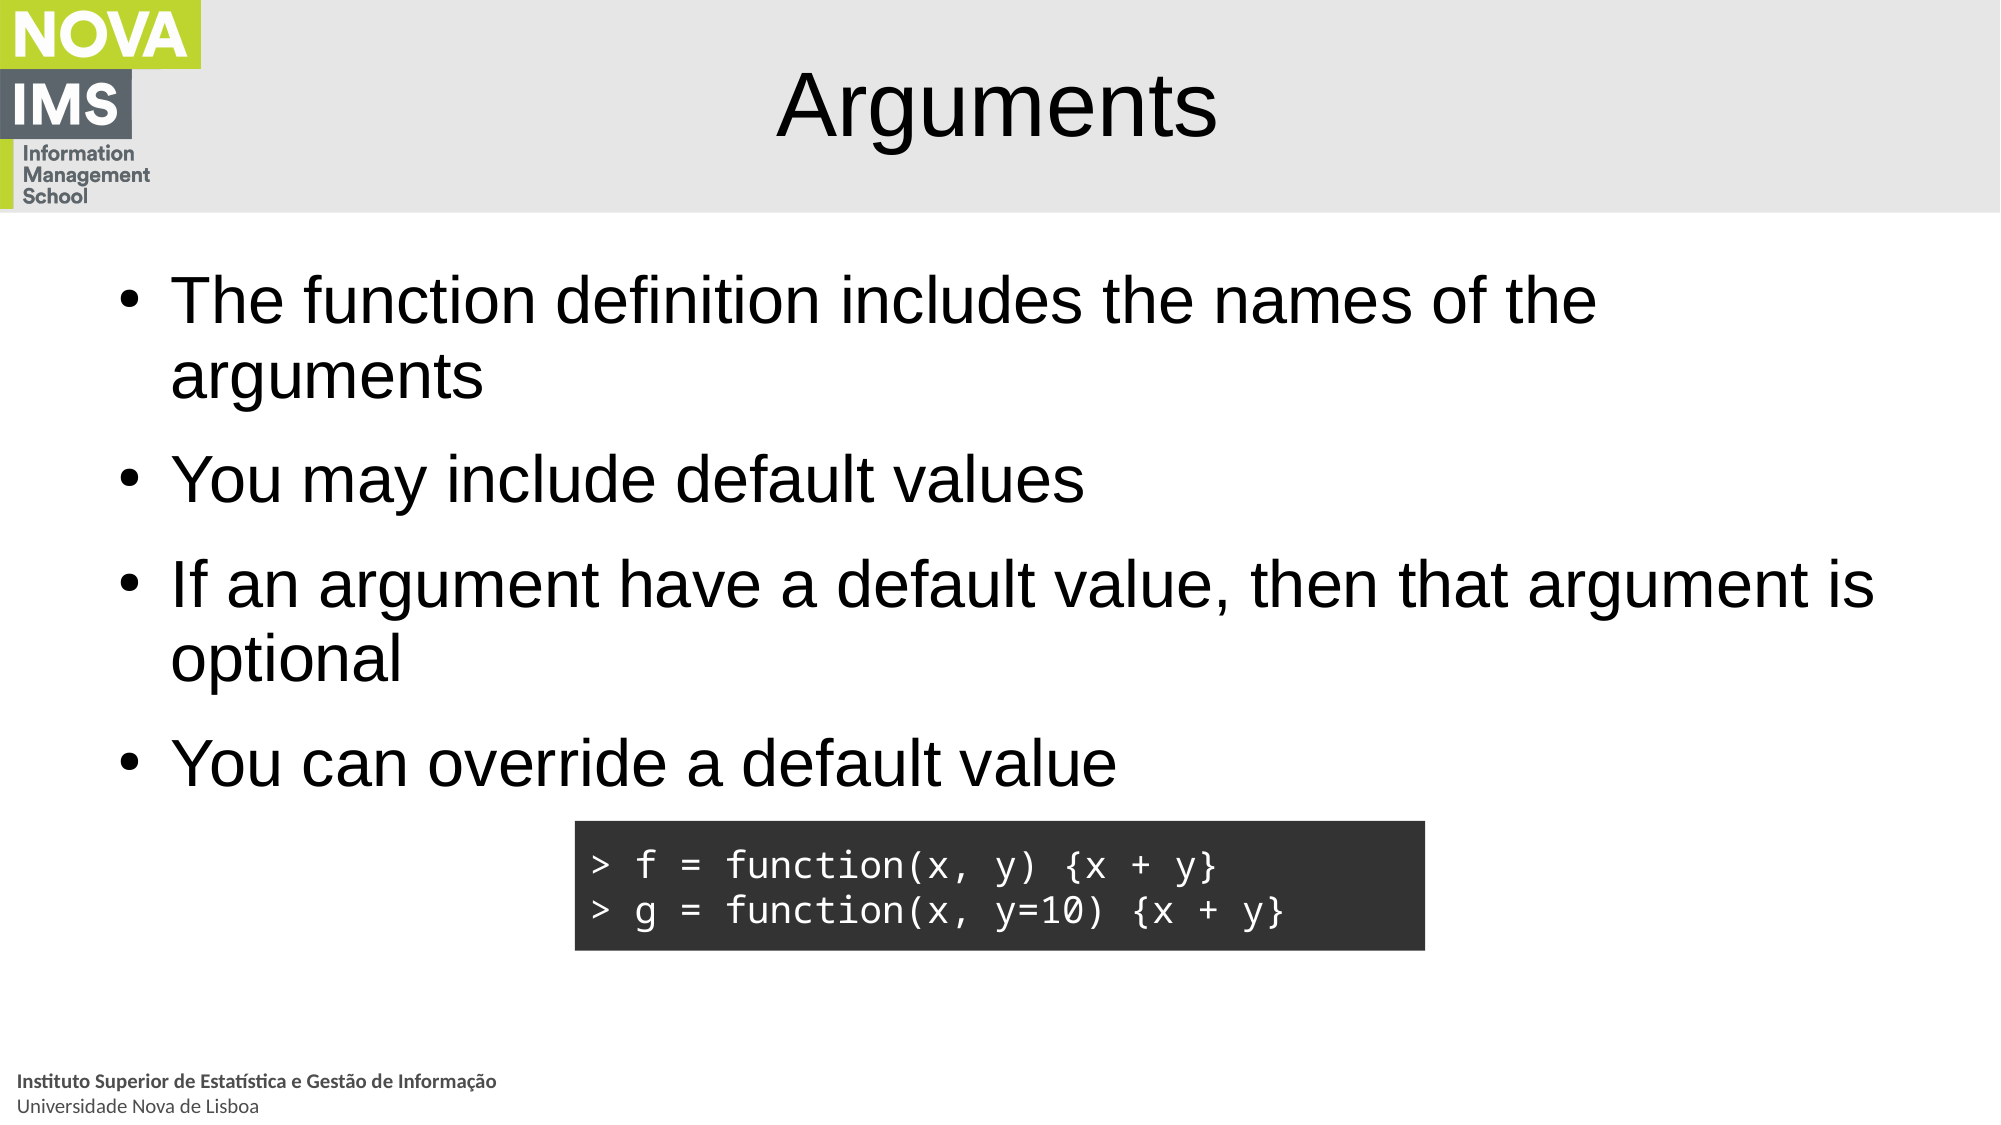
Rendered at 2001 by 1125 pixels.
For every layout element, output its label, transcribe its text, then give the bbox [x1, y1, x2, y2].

text_box > f = function(x, y) {x + y} > g = function(x, y=10) {x + y} [574, 820, 1426, 951]
title Arguments [94, 19, 1902, 189]
picture [0, 0, 201, 209]
list The function definition includes the names of the arguments You may include default values If an argument have a default value, then that argument is optional You can override a default value [99, 263, 1900, 916]
